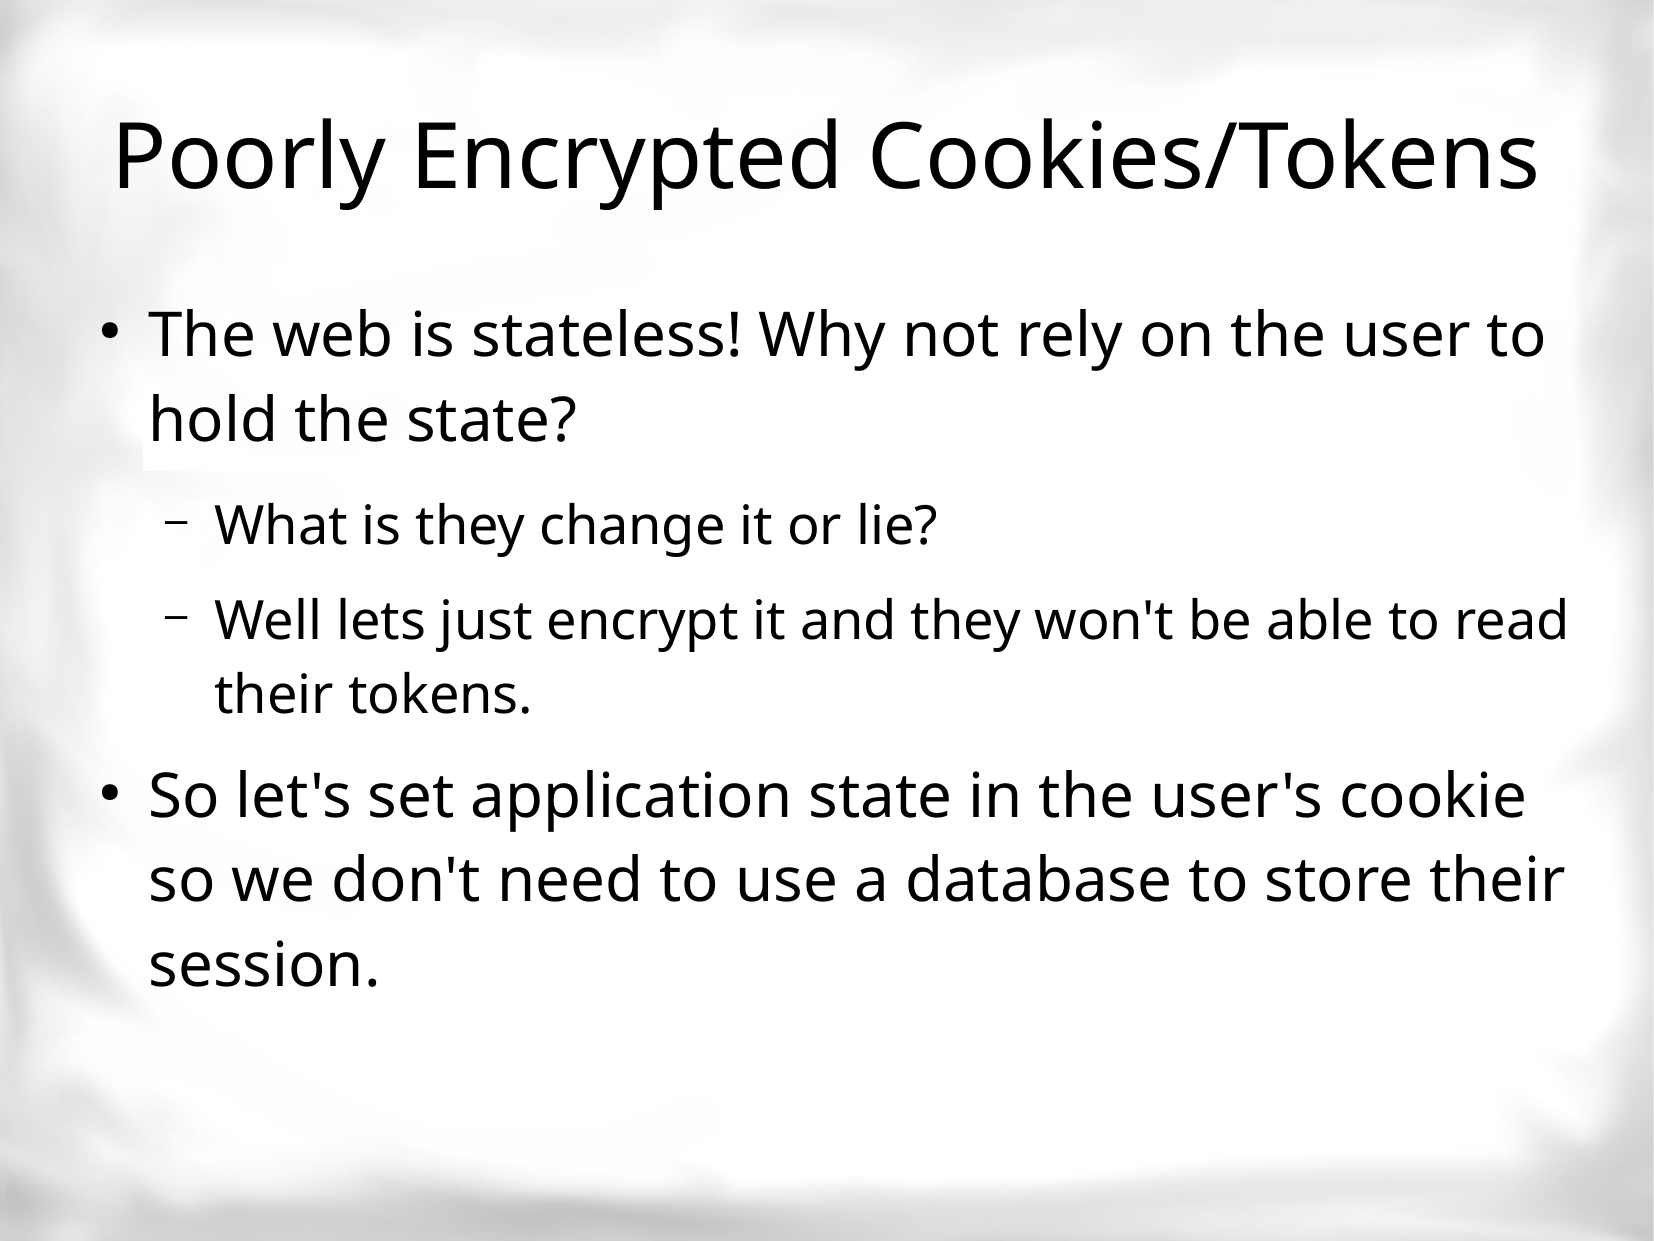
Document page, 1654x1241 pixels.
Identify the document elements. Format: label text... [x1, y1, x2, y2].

picture [0, 0, 1654, 1241]
list The web is stateless! Why not rely on the user to hold the state? What is they change it or lie? Well lets just encrypt it and they won't be able to read their tokens. So let's set application state in the user's cookie so we don't need to use a database to store their session. [82, 290, 1571, 1010]
title Poorly Encrypted Cookies/Tokens [82, 49, 1571, 257]
